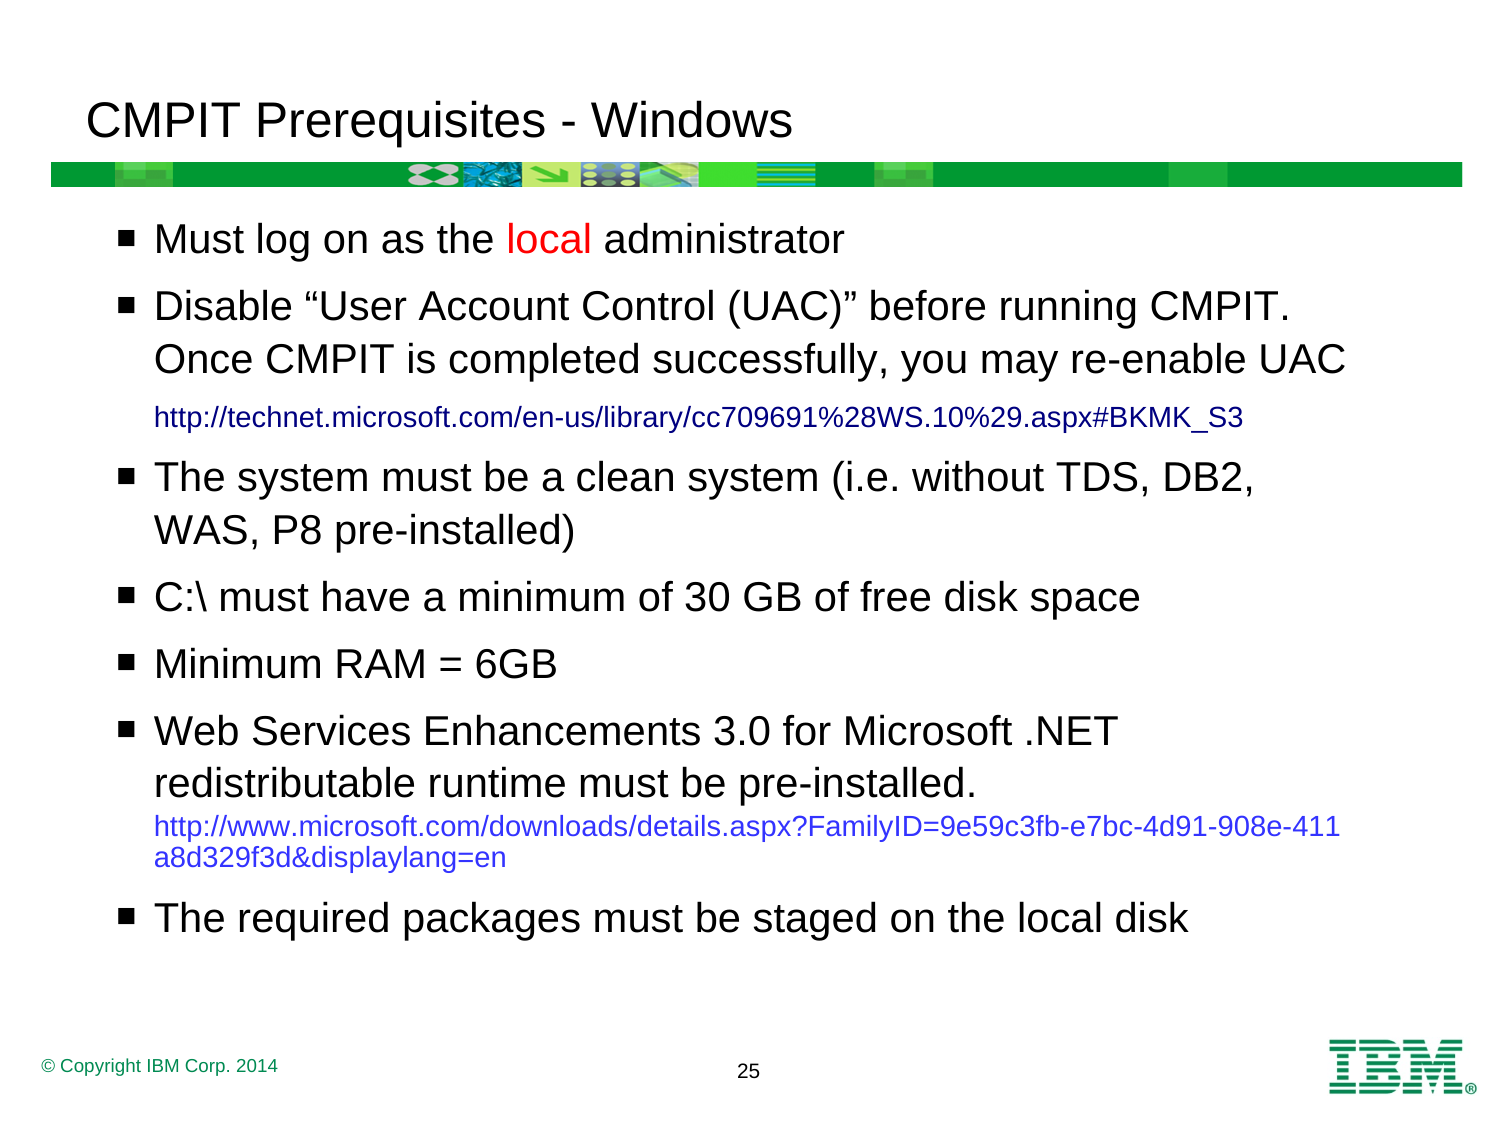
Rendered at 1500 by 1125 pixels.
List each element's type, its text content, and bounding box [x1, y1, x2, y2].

picture [50, 161, 1463, 189]
picture [1327, 1037, 1479, 1096]
title CMPIT Prerequisites - Windows [53, 75, 1441, 165]
list Must log on as the local administrator Disable “User Account Control (UAC)” before running CMPIT. Once CMPIT is completed successfully, you may re-enable UAC http://technet.microsoft.com/en-us/library/cc709691%28WS.10%29.aspx#BKMK_S3 The system must be a clean system (i.e. without TDS, DB2, WAS, P8 pre-installed) C:\ must have a minimum of 30 GB of free disk space Minimum RAM = 6GB Web Services Enhancements 3.0 for Microsoft .NET redistributable runtime must be pre-installed. http://www.microsoft.com/downloads/details.aspx?FamilyID=9e59c3fb-e7bc-4d91-908e-411a8d329f3d&displaylang=en The required packages must be staged on the local disk [45, 202, 1366, 976]
